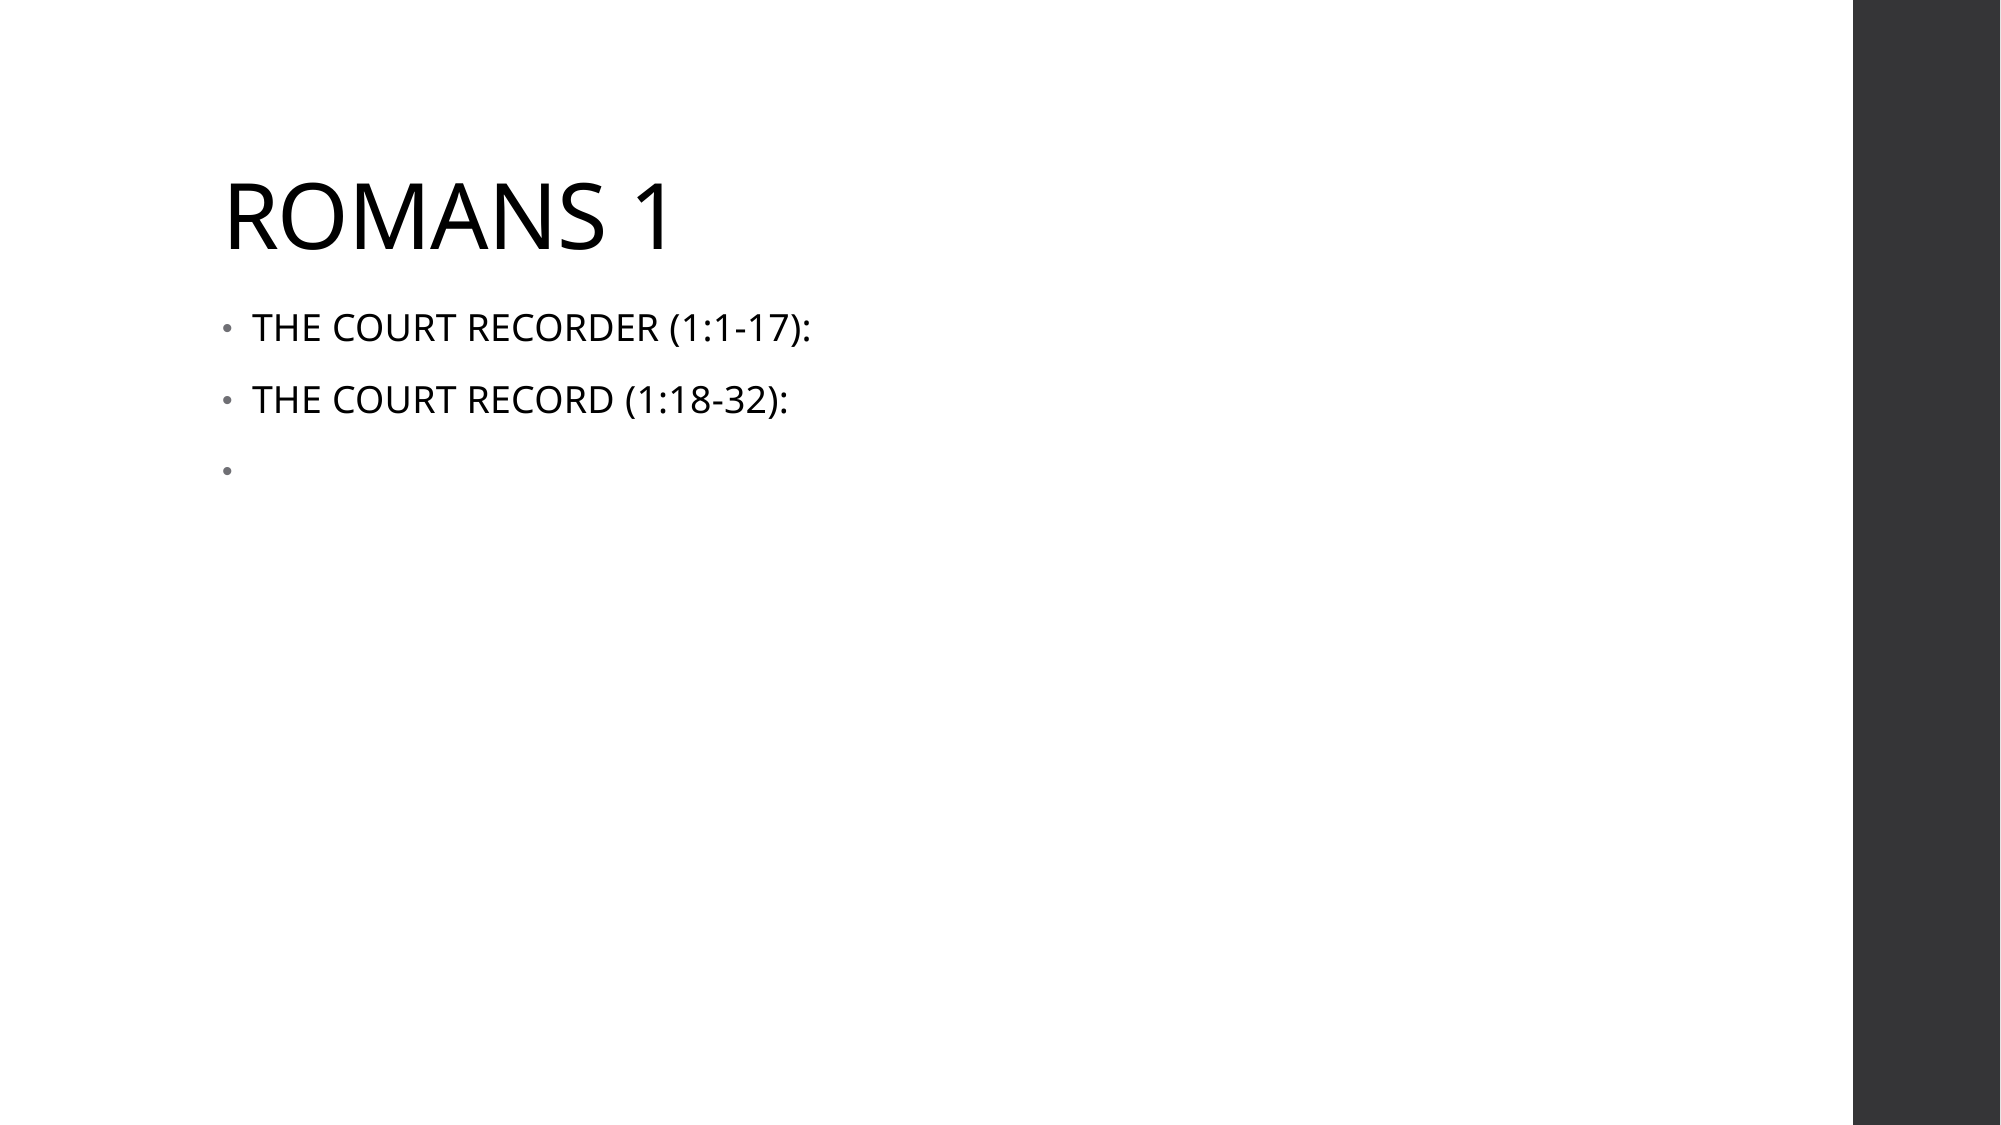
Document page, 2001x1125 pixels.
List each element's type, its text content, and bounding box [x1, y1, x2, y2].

list THE COURT RECORDER (1:1-17): THE COURT RECORD (1:18-32): [206, 299, 1617, 1014]
title ROMANS 1 [206, 60, 1797, 278]
